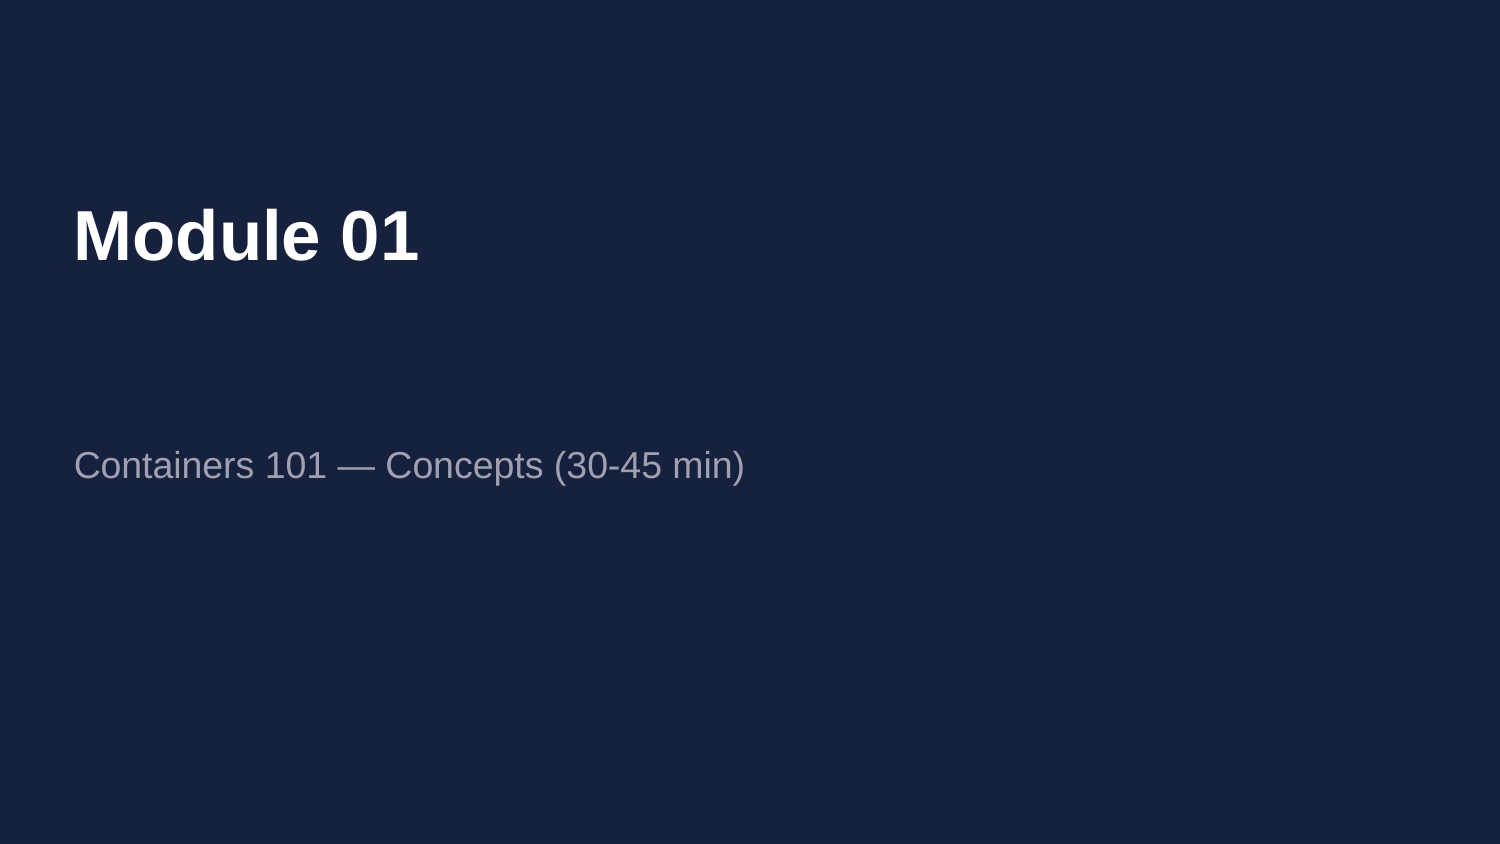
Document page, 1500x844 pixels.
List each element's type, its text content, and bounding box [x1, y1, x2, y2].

subtitle Containers 101 — Concepts (30-45 min) [59, 437, 1441, 532]
title Module 01 [59, 188, 1441, 426]
